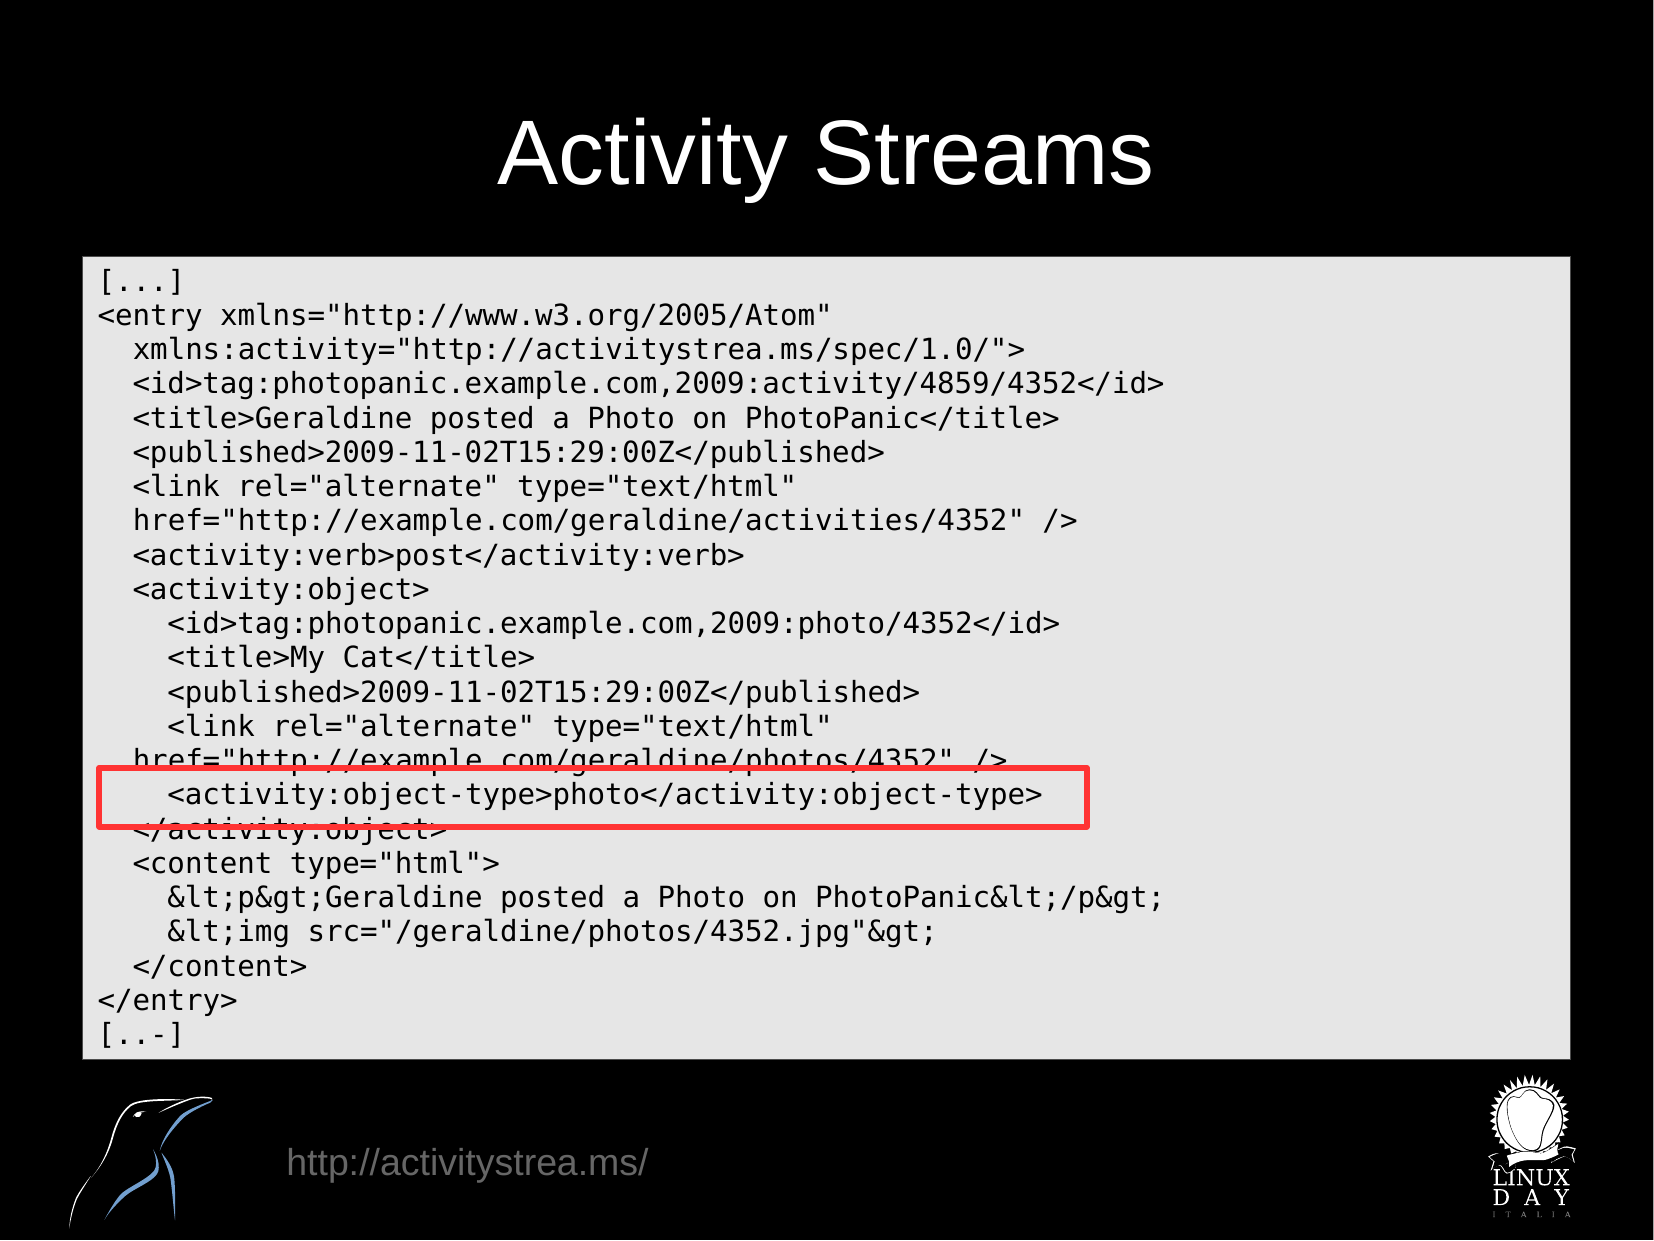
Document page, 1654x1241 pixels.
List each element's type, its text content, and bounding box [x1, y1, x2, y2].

text_box [...] <entry xmlns="http://www.w3.org/2005/Atom" xmlns:activity="http://activitystrea.ms/spec/1.0/"> <id>tag:photopanic.example.com,2009:activity/4859/4352</id> <title>Geraldine posted a Photo on PhotoPanic</title> <published>2009-11-02T15:29:00Z</published> <link rel="alternate" type="text/html" href="http://example.com/geraldine/activities/4352" /> <activity:verb>post</activity:verb> <activity:object> <id>tag:photopanic.example.com,2009:photo/4352</id> <title>My Cat</title> <published>2009-11-02T15:29:00Z</published> <link rel="alternate" type="text/html" href="http://example.com/geraldine/photos/4352" /> <activity:object-type>photo</activity:object-type> </activity:object> <content type="html"> &lt;p&gt;Geraldine posted a Photo on PhotoPanic&lt;/p&gt; &lt;img src="/geraldine/photos/4352.jpg"&gt; </content> </entry> [..-] [82, 256, 1571, 1060]
text_box http://activitystrea.ms/ [271, 1133, 1441, 1191]
title Activity Streams [82, 49, 1571, 256]
